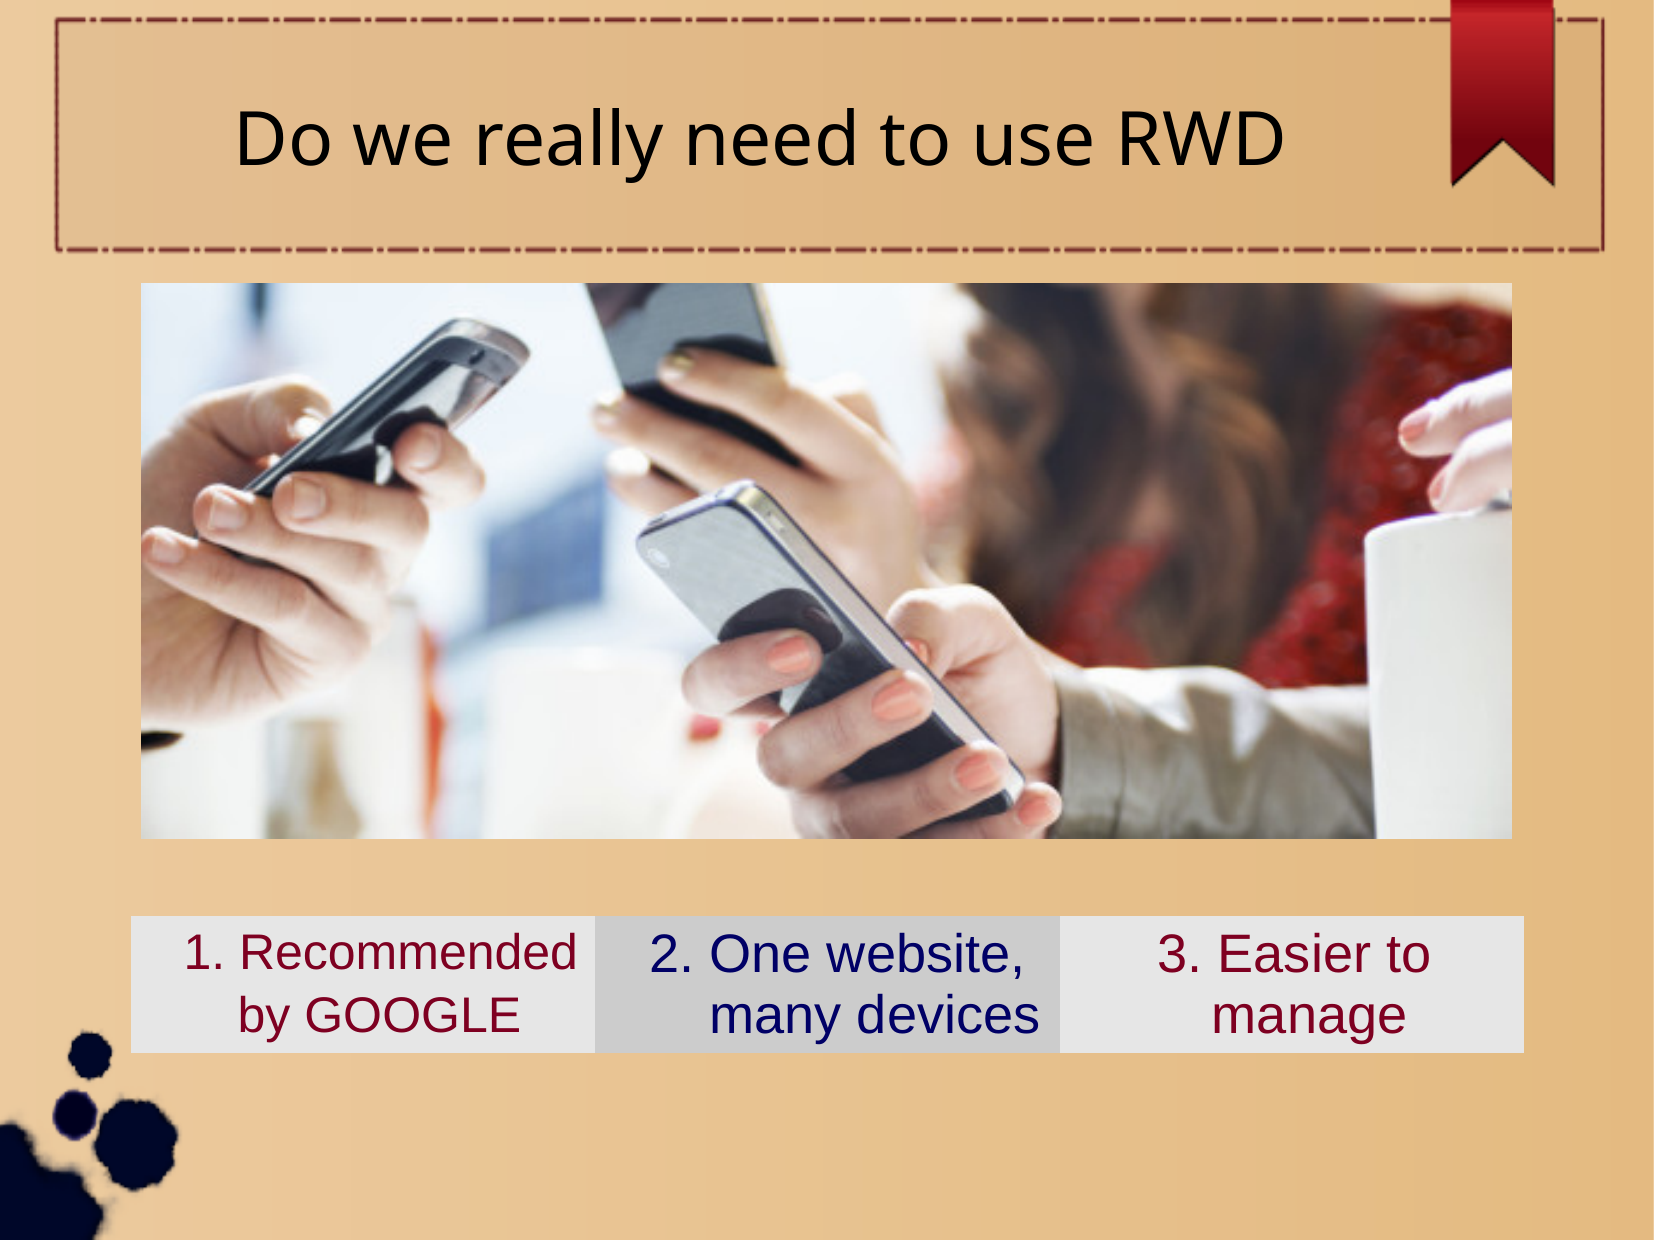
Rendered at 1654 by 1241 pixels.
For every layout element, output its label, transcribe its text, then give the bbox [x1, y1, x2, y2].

table_header 2. One website, many devices [595, 916, 1060, 1053]
picture [0, 0, 1654, 1240]
table_header 1. Recommended by GOOGLE [131, 916, 595, 1053]
table_header 3. Easier to manage [1060, 916, 1524, 1053]
text_box Do we really need to use RWD [96, 44, 1425, 226]
